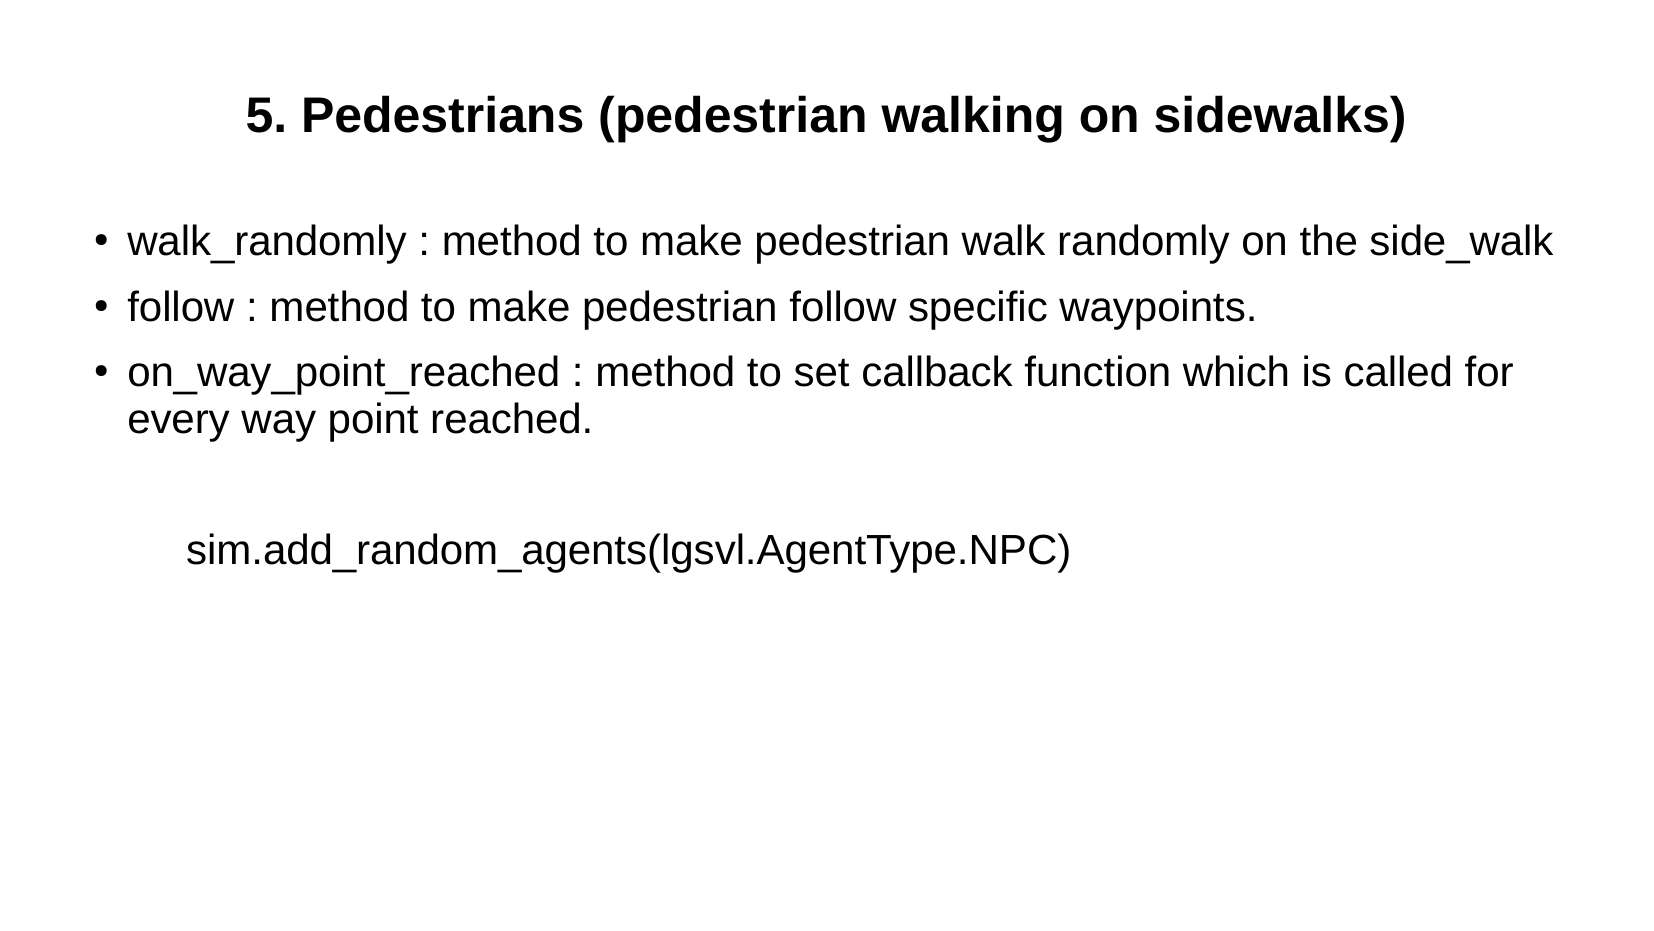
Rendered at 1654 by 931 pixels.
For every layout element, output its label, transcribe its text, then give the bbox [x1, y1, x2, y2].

title 5. Pedestrians (pedestrian walking on sidewalks) [82, 37, 1571, 193]
list walk_randomly : method to make pedestrian walk randomly on the side_walk follow : method to make pedestrian follow specific waypoints. on_way_point_reached : method to set callback function which is called for every way point reached. sim.add_random_agents(lgsvl.AgentType.NPC) [82, 217, 1571, 758]
